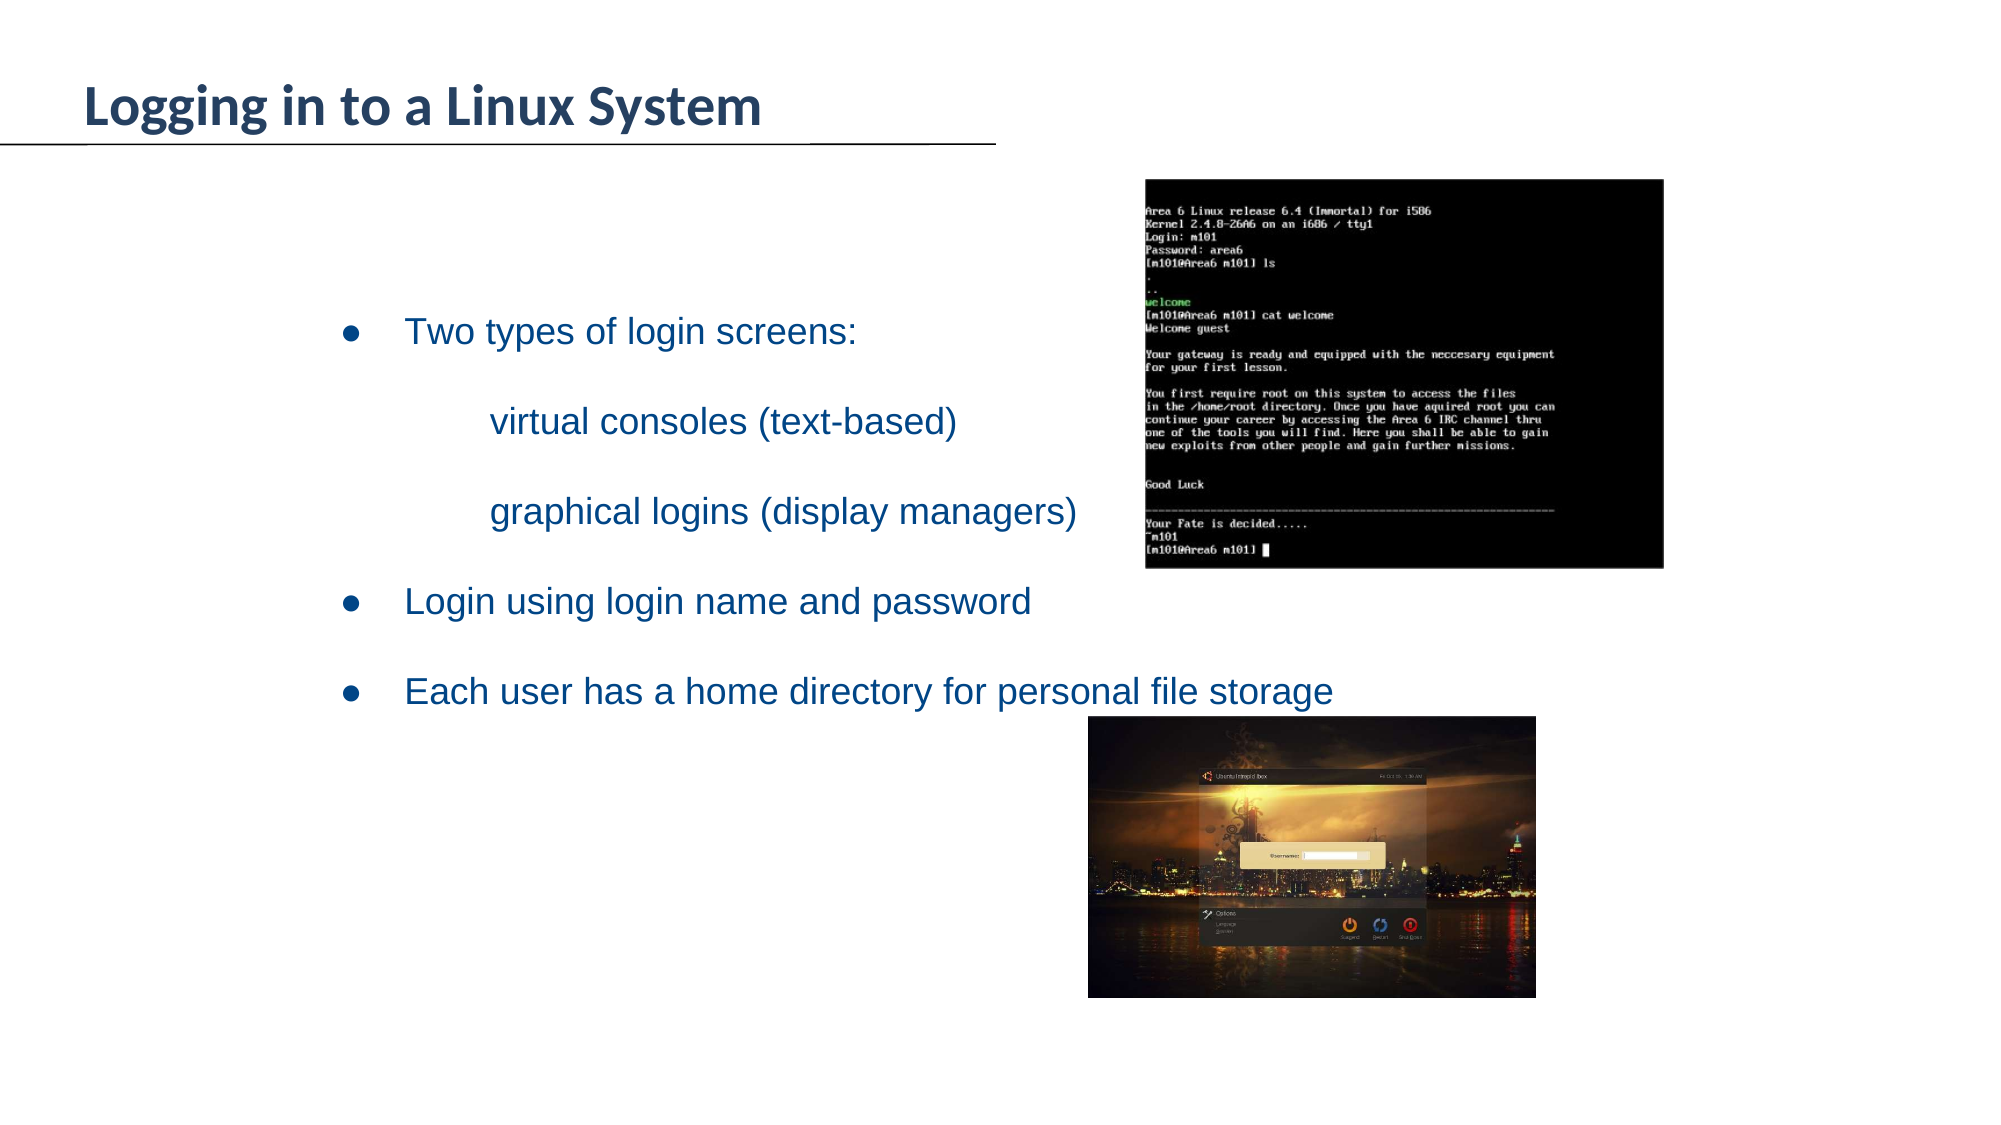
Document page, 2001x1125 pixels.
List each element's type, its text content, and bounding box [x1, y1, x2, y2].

picture [1145, 179, 1664, 569]
text_box Logging in to a Linux System [69, 59, 1120, 146]
picture [1088, 716, 1536, 998]
text_box ● Two types of login screens: virtual consoles (text-based) graphical logins (display managers) ● Login using login name and password ● Each user has a home directory for personal file storage [324, 254, 1361, 725]
